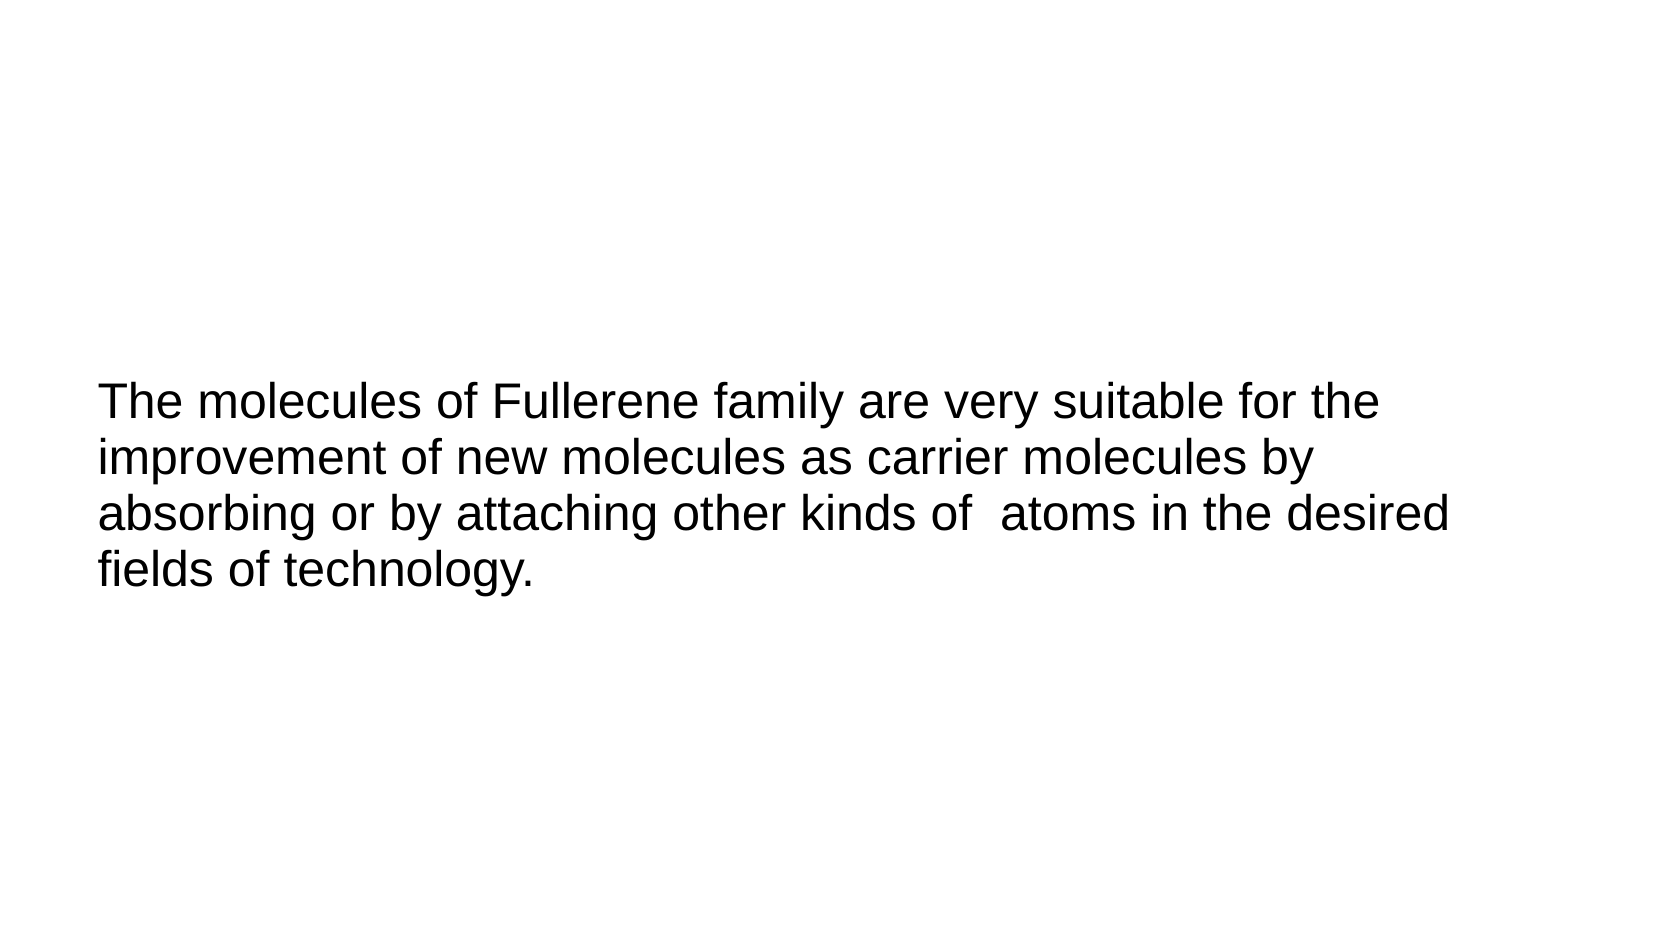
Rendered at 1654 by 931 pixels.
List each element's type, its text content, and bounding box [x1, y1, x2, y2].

text_box The molecules of Fullerene family are very suitable for the improvement of new molecules as carrier molecules by absorbing or by attaching other kinds of atoms in the desired fields of technology. [82, 366, 1548, 626]
